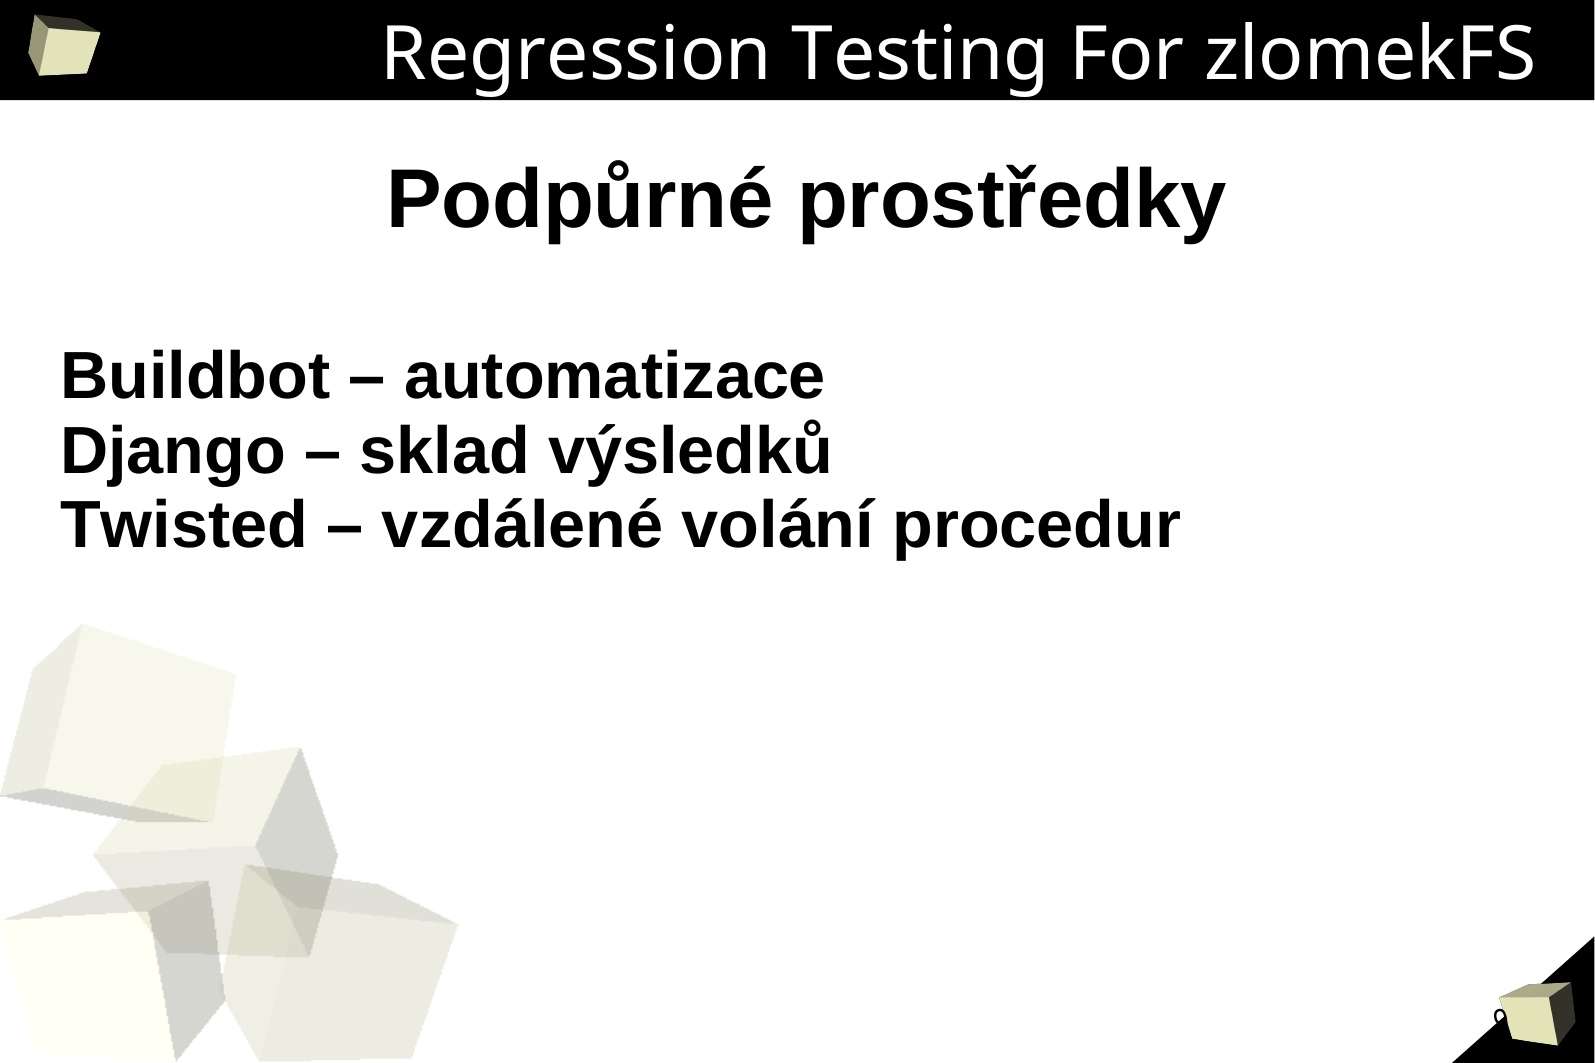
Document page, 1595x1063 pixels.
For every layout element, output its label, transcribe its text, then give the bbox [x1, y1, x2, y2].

picture [0, 623, 460, 1063]
title Regression Testing For zlomekFS [113, 0, 1538, 104]
list Podpůrné prostředky Buildbot – automatizace Django – sklad výsledků Twisted – vzdálené volání procedur [42, 151, 1554, 1026]
